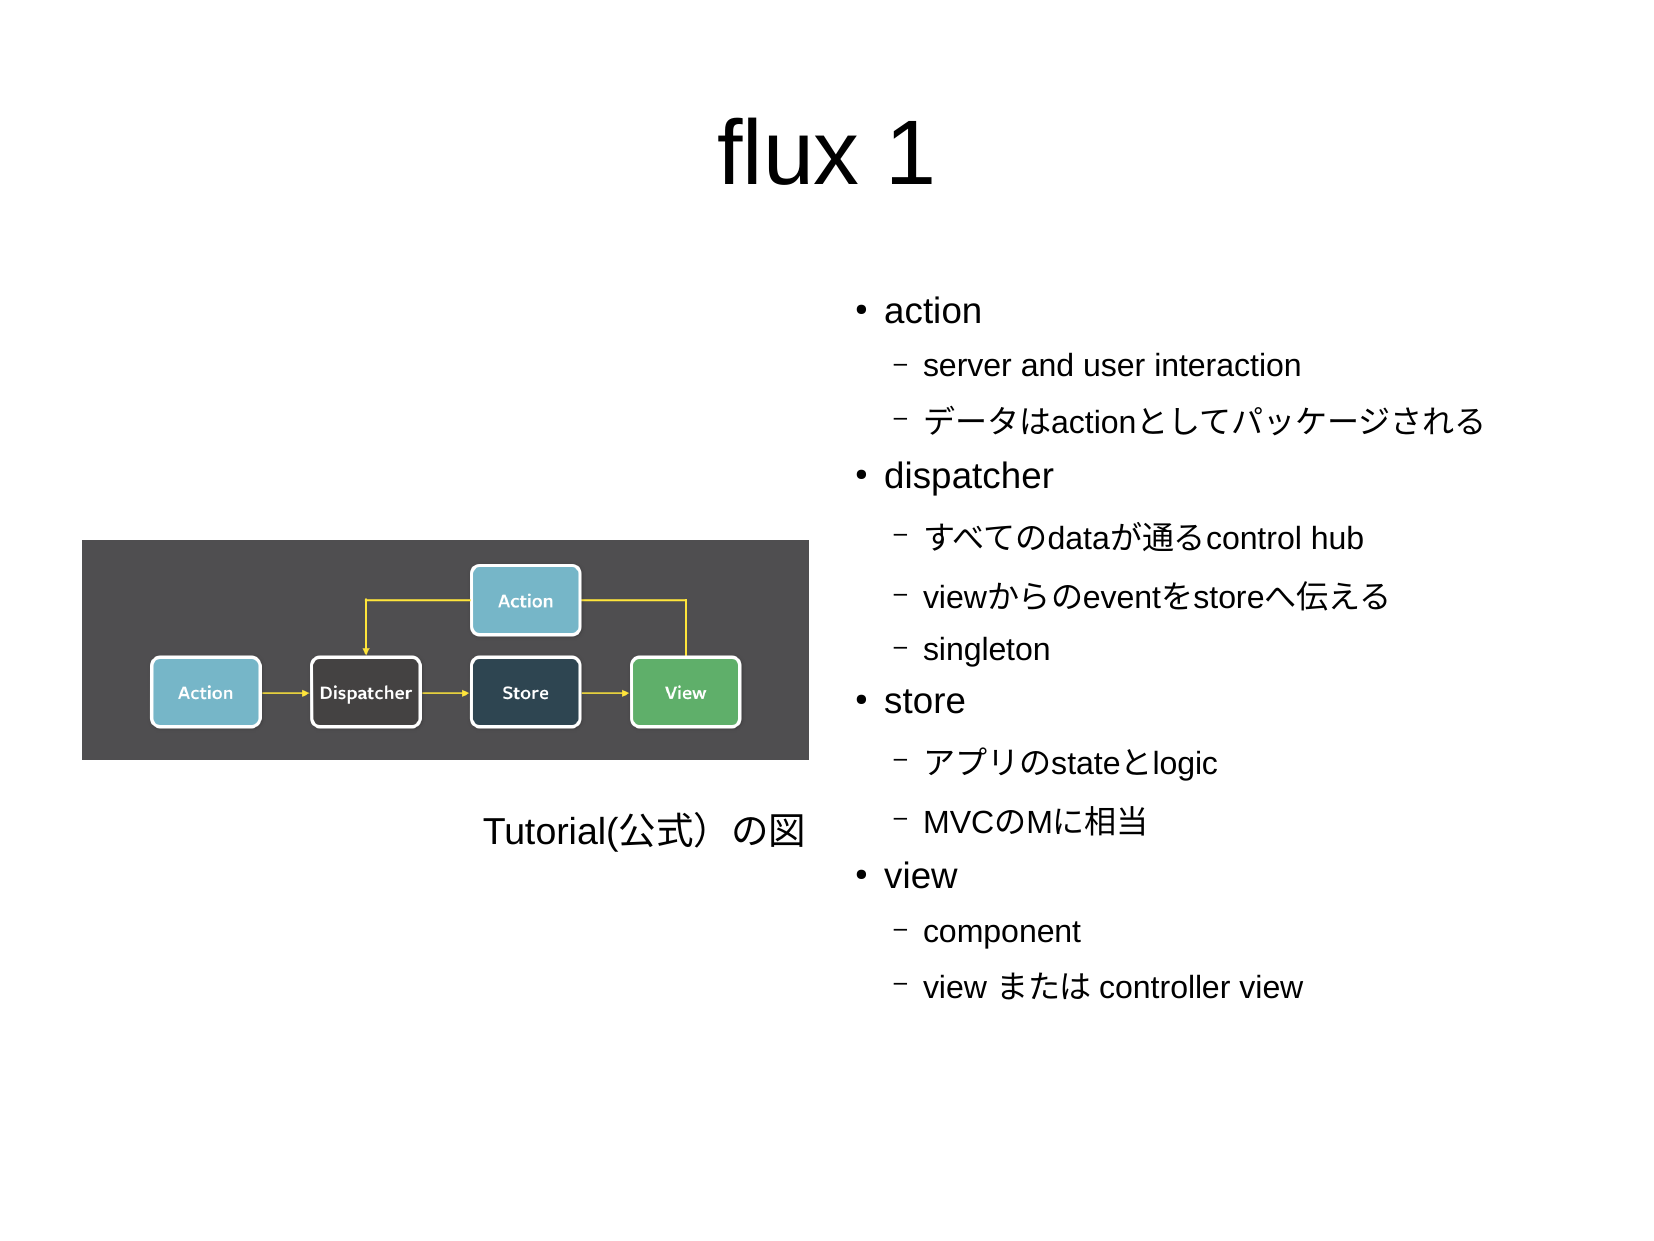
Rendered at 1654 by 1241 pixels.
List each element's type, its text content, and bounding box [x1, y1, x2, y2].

title flux 1 [82, 49, 1571, 257]
text_box Tutorial(公式）の図 [468, 793, 804, 851]
list action server and user interaction データはactionとしてパッケージされる dispatcher すべてのdataが通るcontrol hub viewからのeventをstoreへ伝える singleton store アプリのstateとlogic MVCのMに相当 view component view または controller view [845, 290, 1572, 1010]
picture [82, 540, 809, 760]
